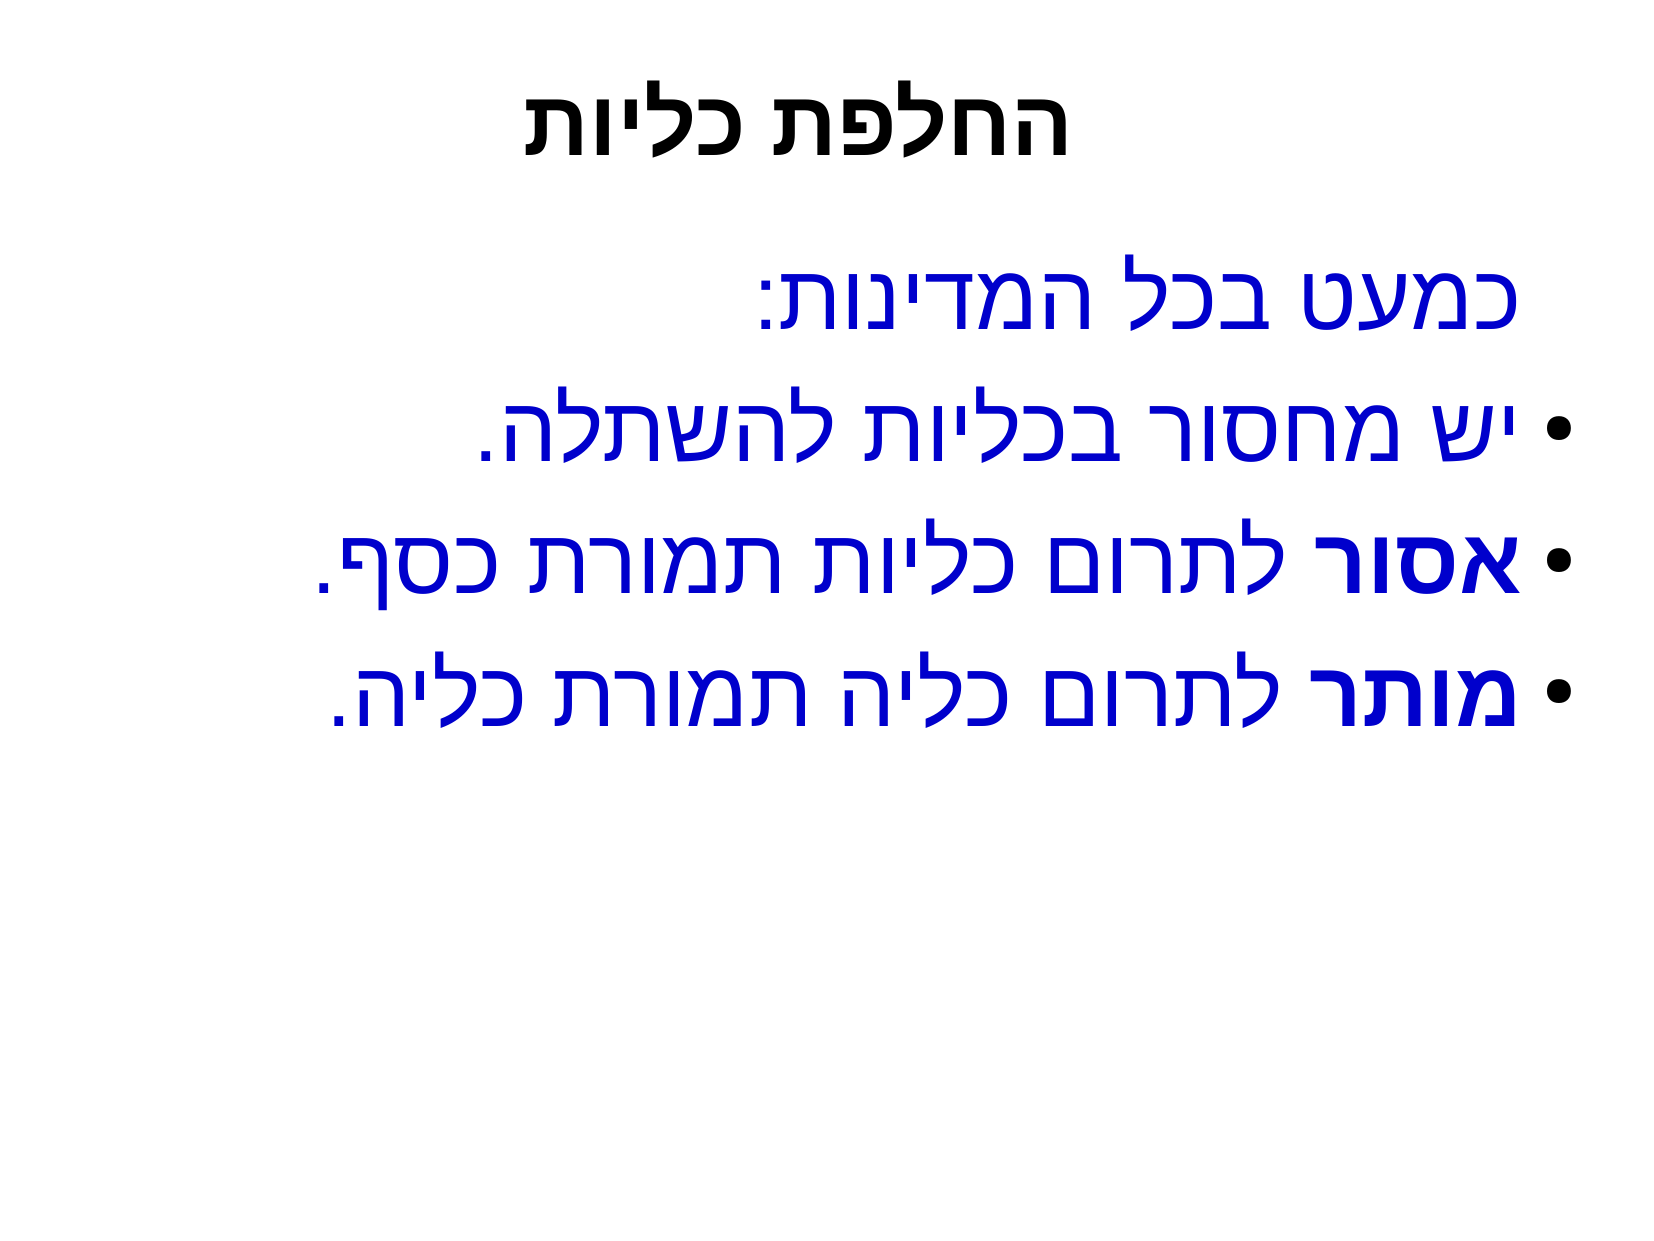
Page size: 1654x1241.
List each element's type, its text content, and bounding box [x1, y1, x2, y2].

title החלפת כליות [82, 41, 1516, 207]
list כמעט בכל המדינות: יש מחסור בכליות להשתלה. אסור לתרום כליות תמורת כסף. מותר לתרום כליה תמורת כליה. [105, 246, 1593, 1066]
